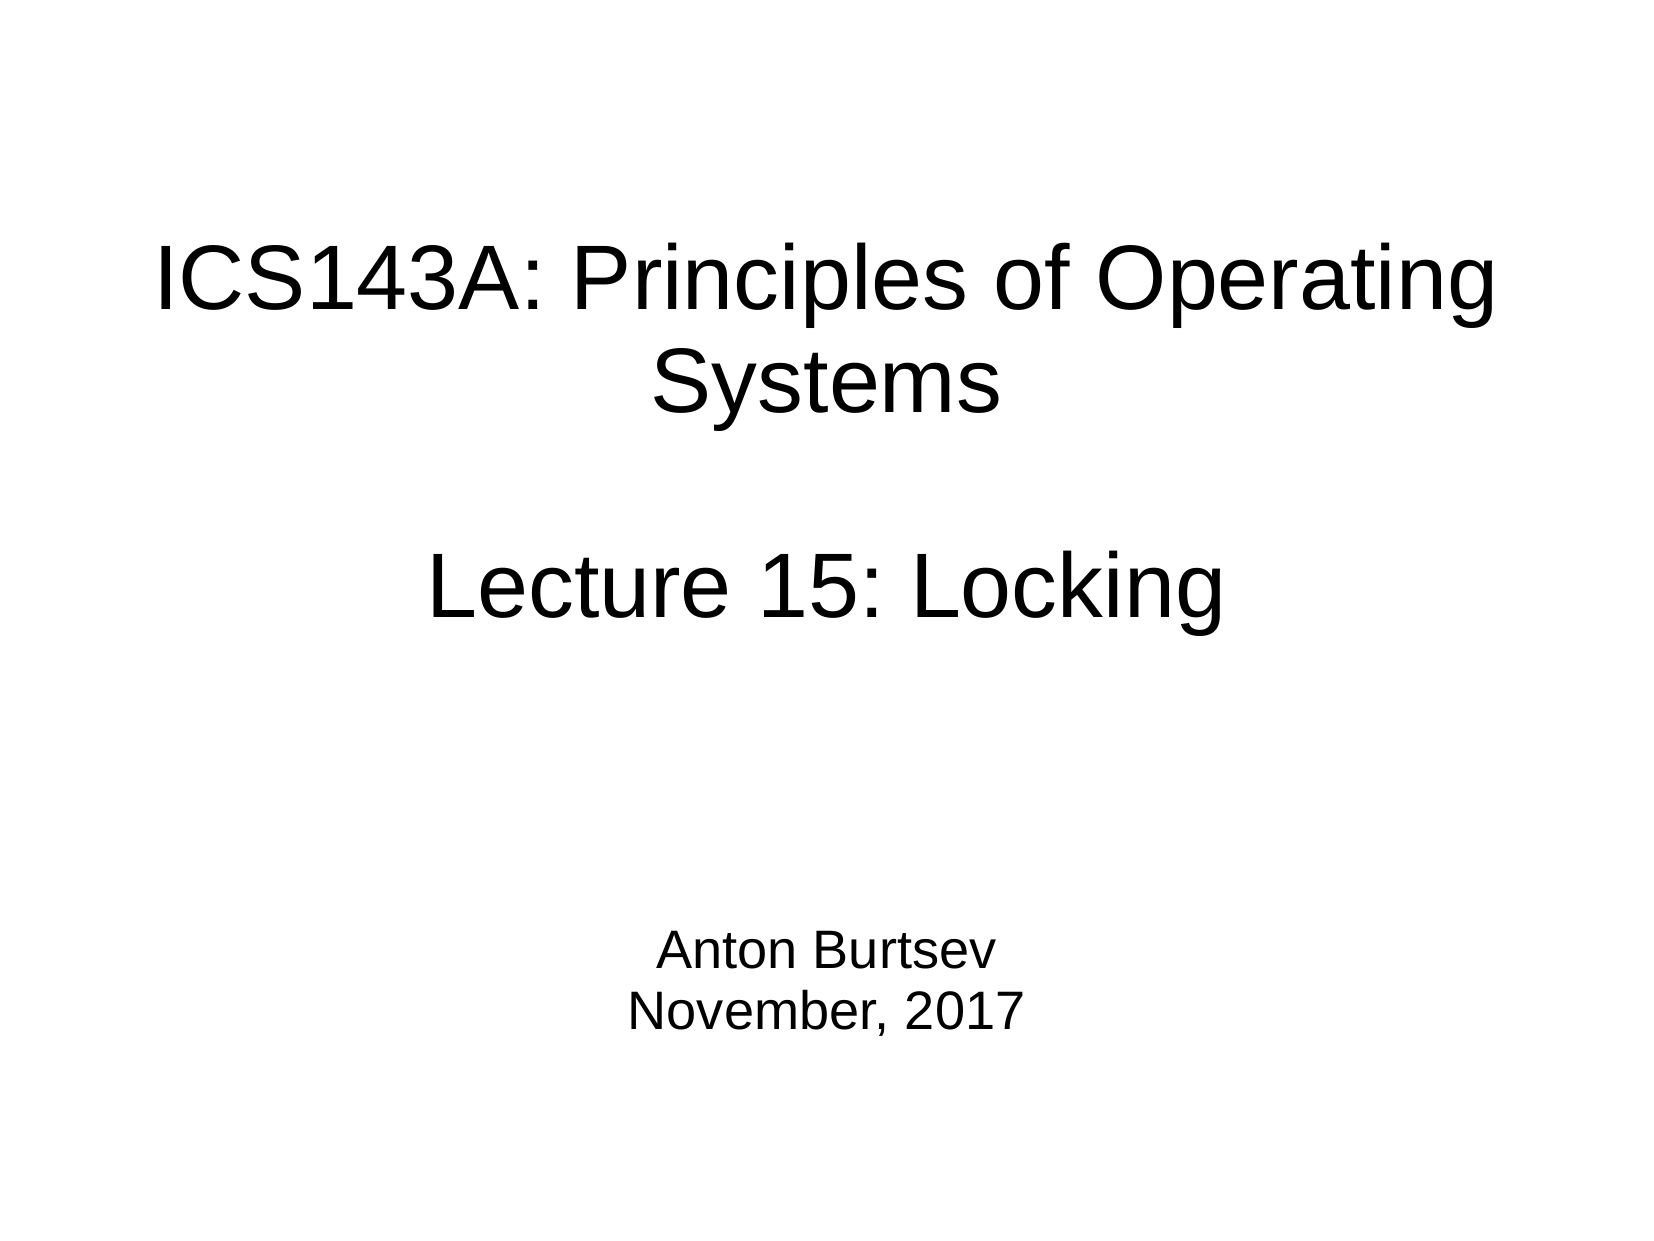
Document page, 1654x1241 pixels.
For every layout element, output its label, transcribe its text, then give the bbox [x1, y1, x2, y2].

subtitle Anton Burtsev November, 2017 [82, 637, 1571, 1109]
title ICS143A: Principles of Operating Systems Lecture 15: Locking [82, 113, 1571, 637]
